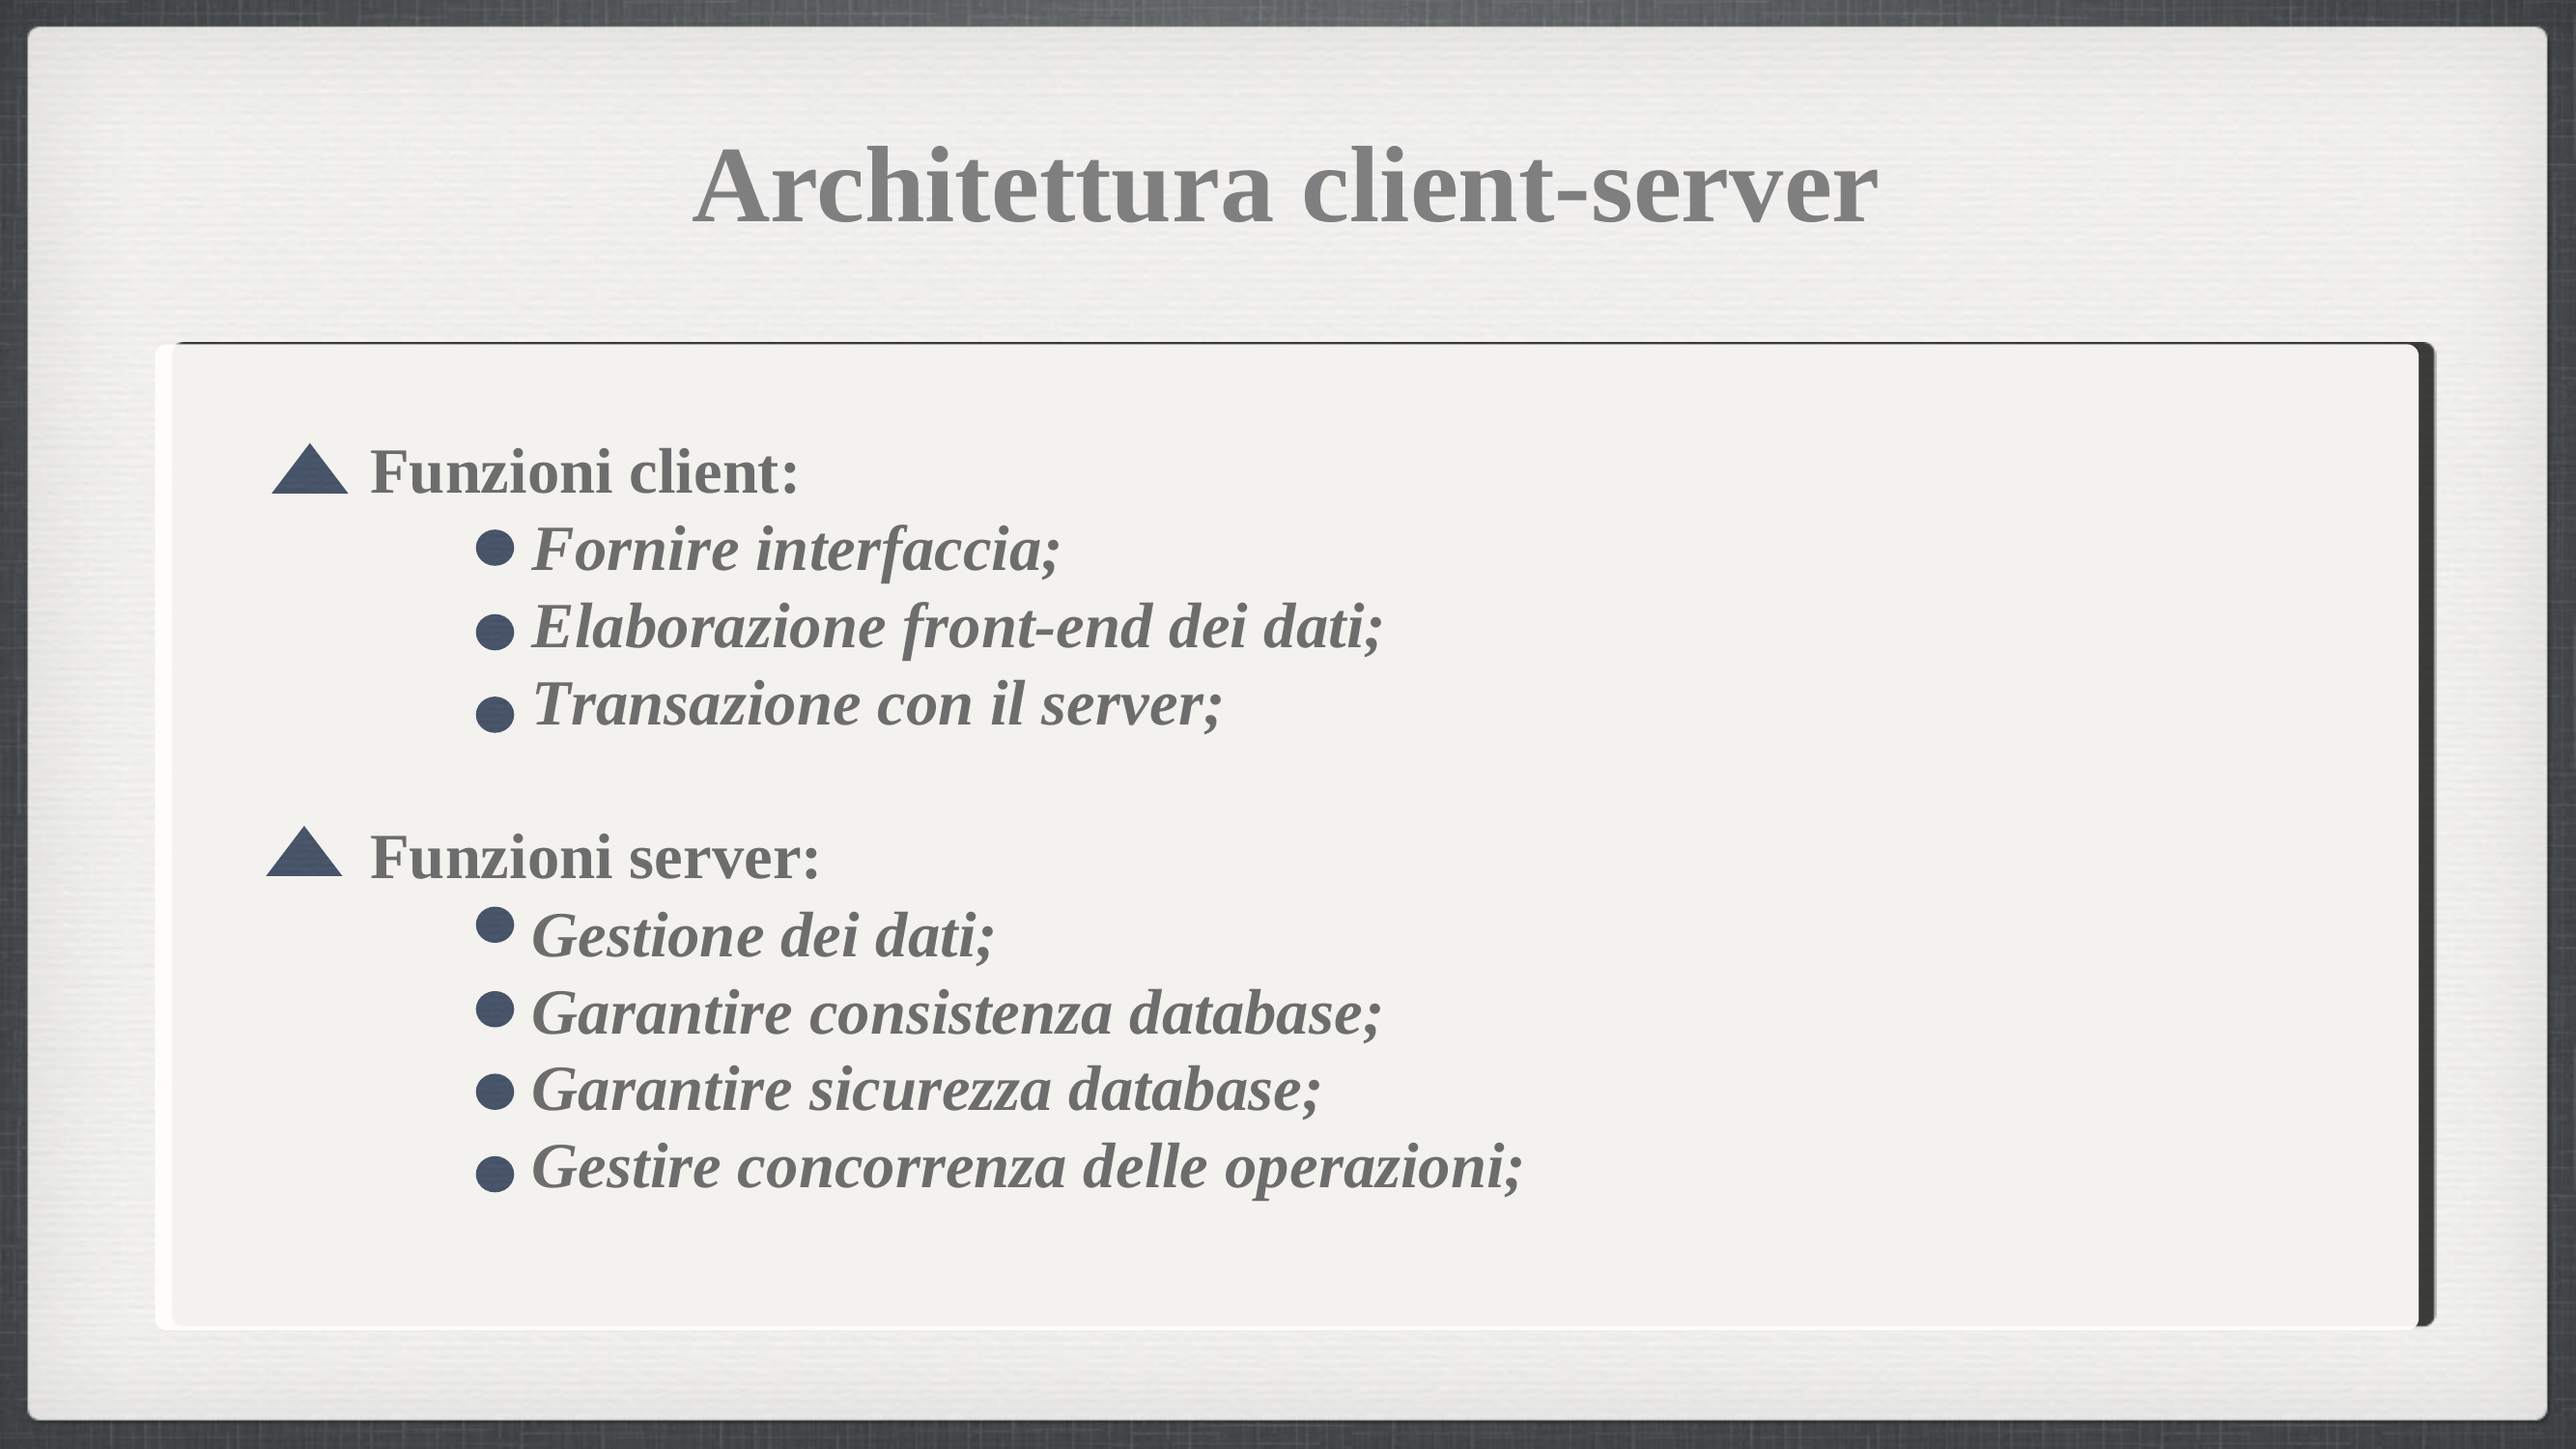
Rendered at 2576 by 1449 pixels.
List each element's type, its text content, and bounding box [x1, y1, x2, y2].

text_box [475, 529, 515, 566]
text_box [475, 990, 515, 1028]
text_box [475, 613, 515, 651]
title Architettura client-server [214, 38, 2359, 334]
text_box [475, 696, 515, 733]
text_box [475, 1155, 515, 1193]
text_box [271, 442, 349, 494]
text_box [475, 1073, 515, 1110]
text_box Funzioni client: Fornire interfaccia; Elaborazione front-end dei dati; Transazione con il server; Funzioni server: Gestione dei dati; Garantire consistenza database; Garantire sicurezza database; Gestire concorrenza delle operazioni; [370, 380, 2544, 1326]
text_box [266, 825, 343, 876]
picture [0, 0, 2576, 1449]
text_box [475, 906, 515, 944]
